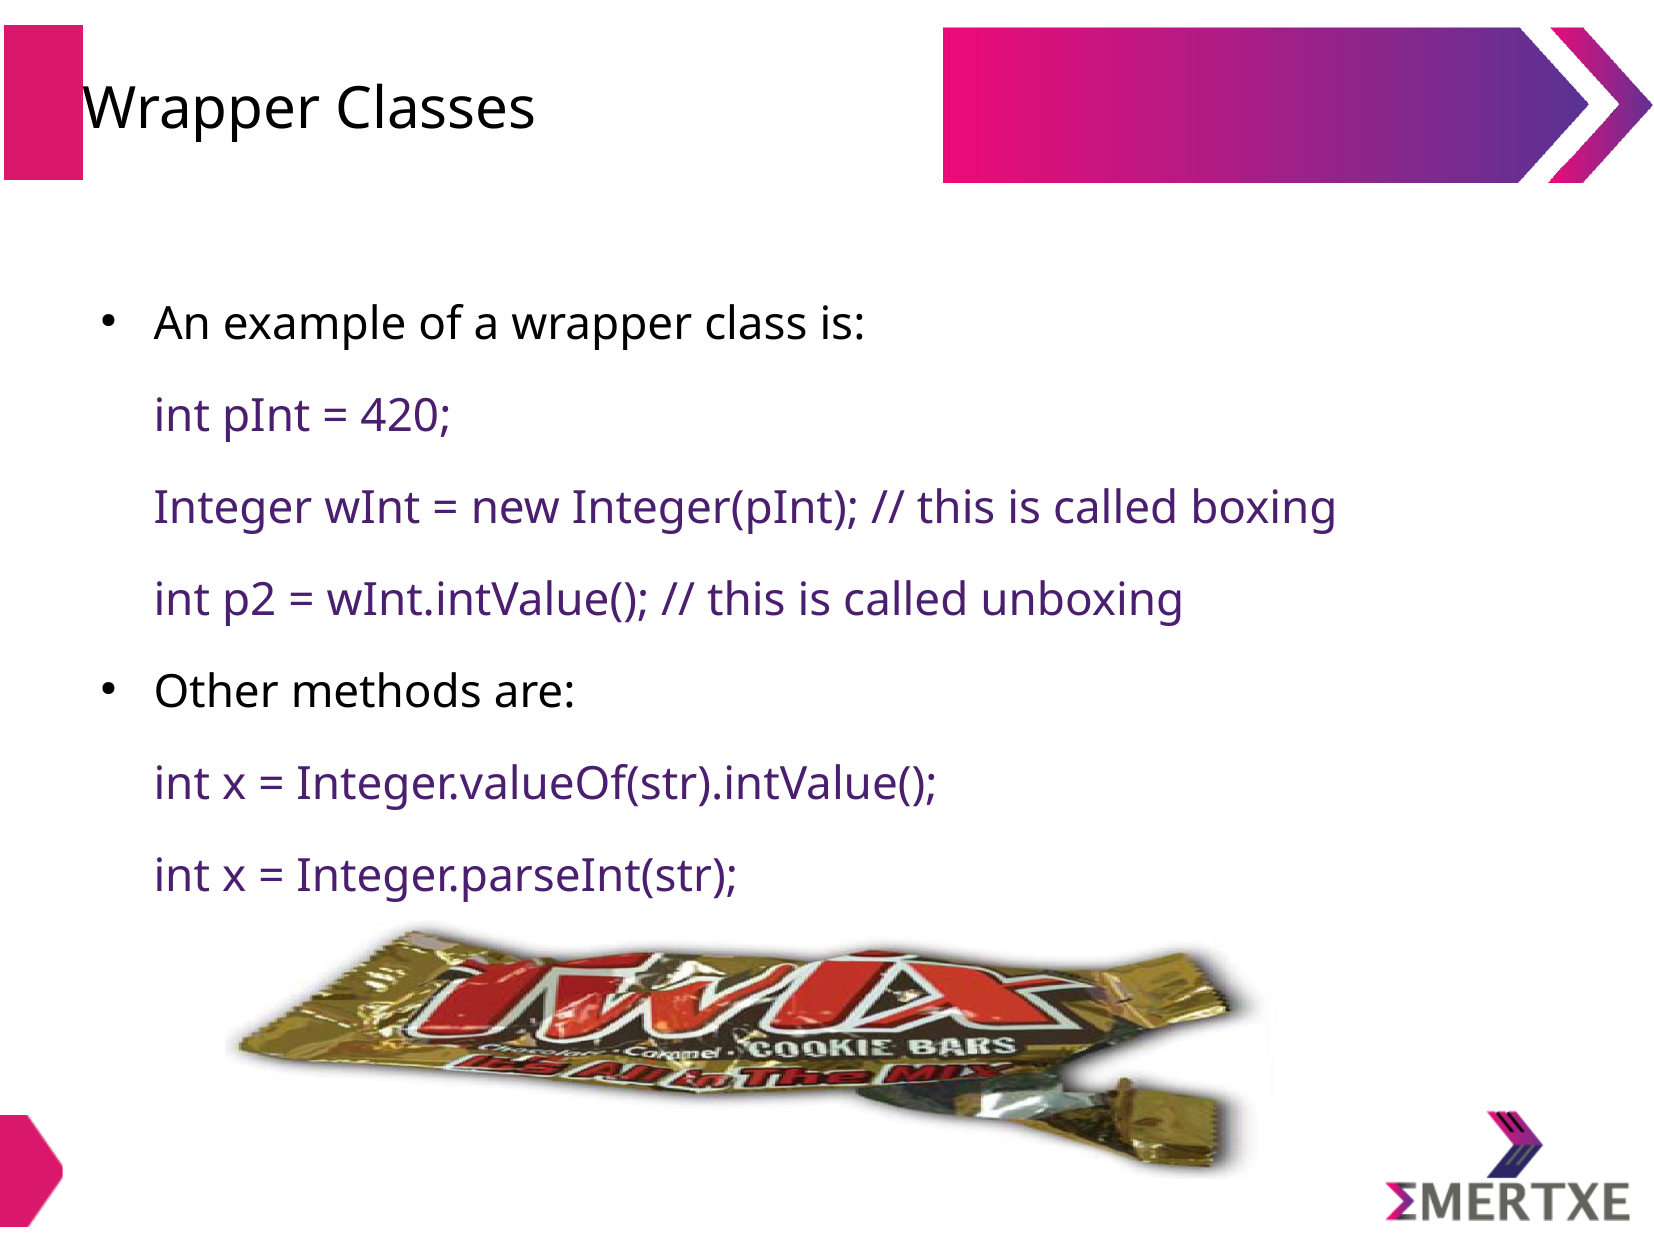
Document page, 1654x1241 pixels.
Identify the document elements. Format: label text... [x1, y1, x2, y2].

picture [1385, 1107, 1631, 1221]
list An example of a wrapper class is: int pInt = 420; Integer wInt = new Integer(pInt); // this is called boxing int p2 = wInt.intValue(); // this is called unboxing Other methods are: int x = Integer.valueOf(str).intValue(); int x = Integer.parseInt(str); [82, 290, 1571, 1010]
title Wrapper Classes [82, 2, 1571, 210]
picture [1571, 27, 1653, 183]
picture [225, 914, 1276, 1179]
